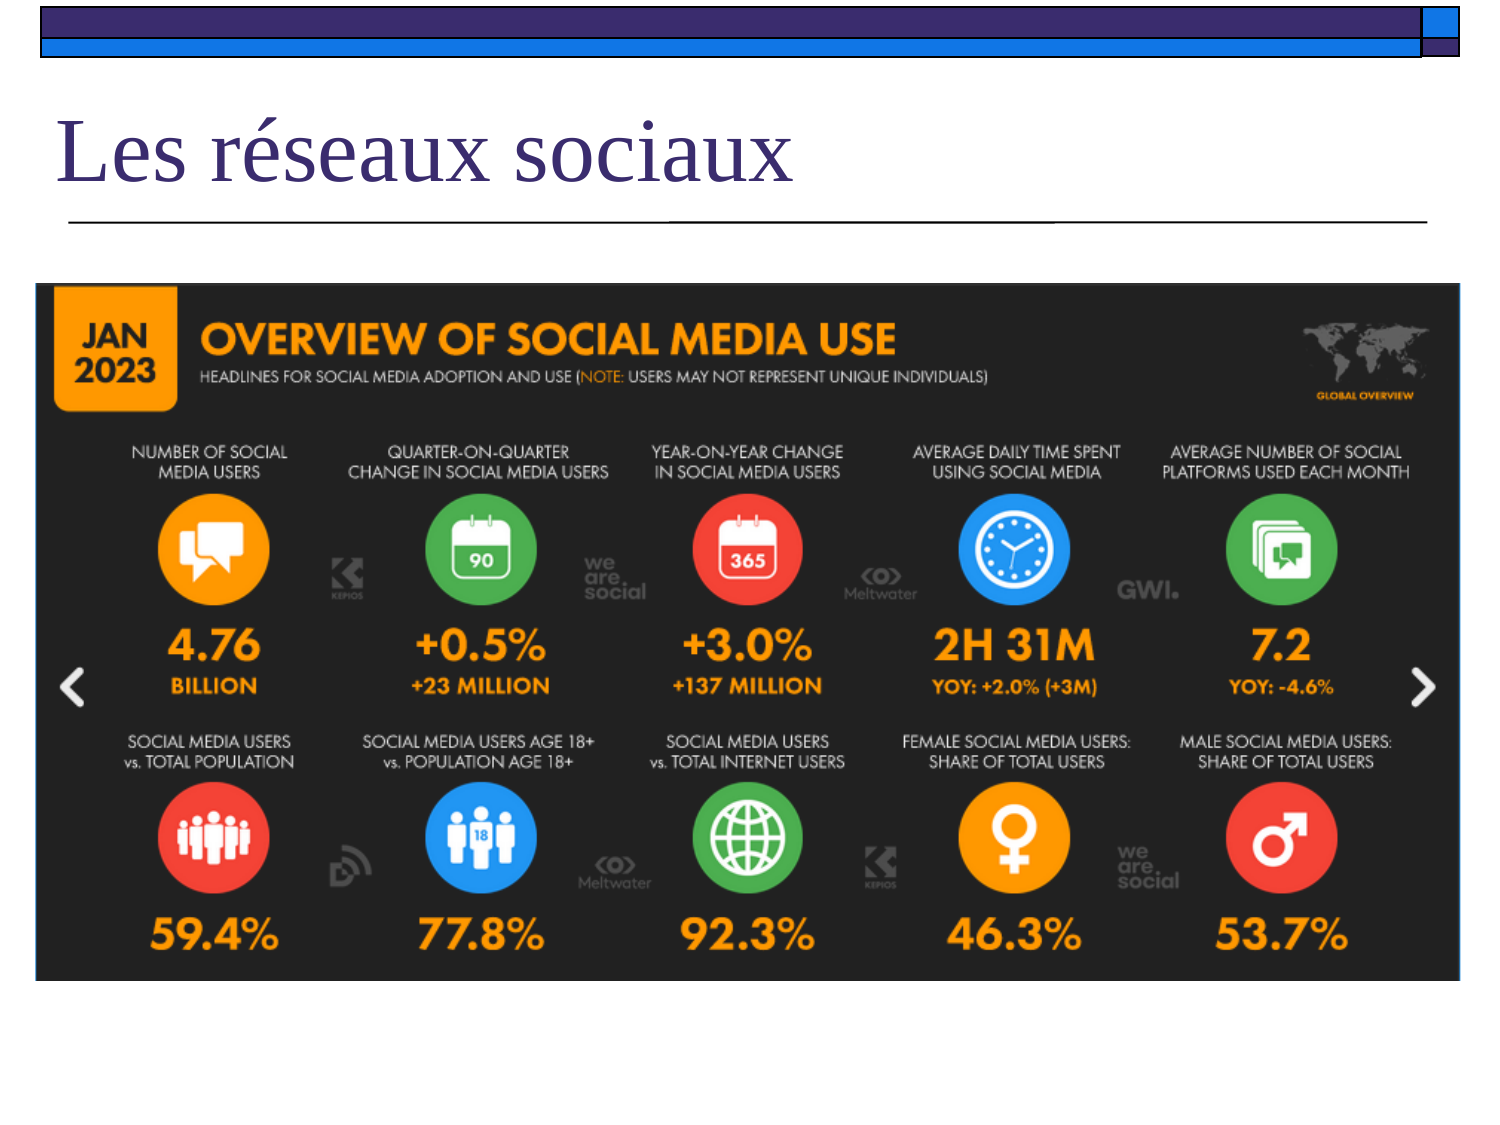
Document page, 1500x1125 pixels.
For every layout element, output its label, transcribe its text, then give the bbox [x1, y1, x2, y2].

title Les réseaux sociaux [41, 82, 1459, 208]
picture [35, 283, 1461, 981]
